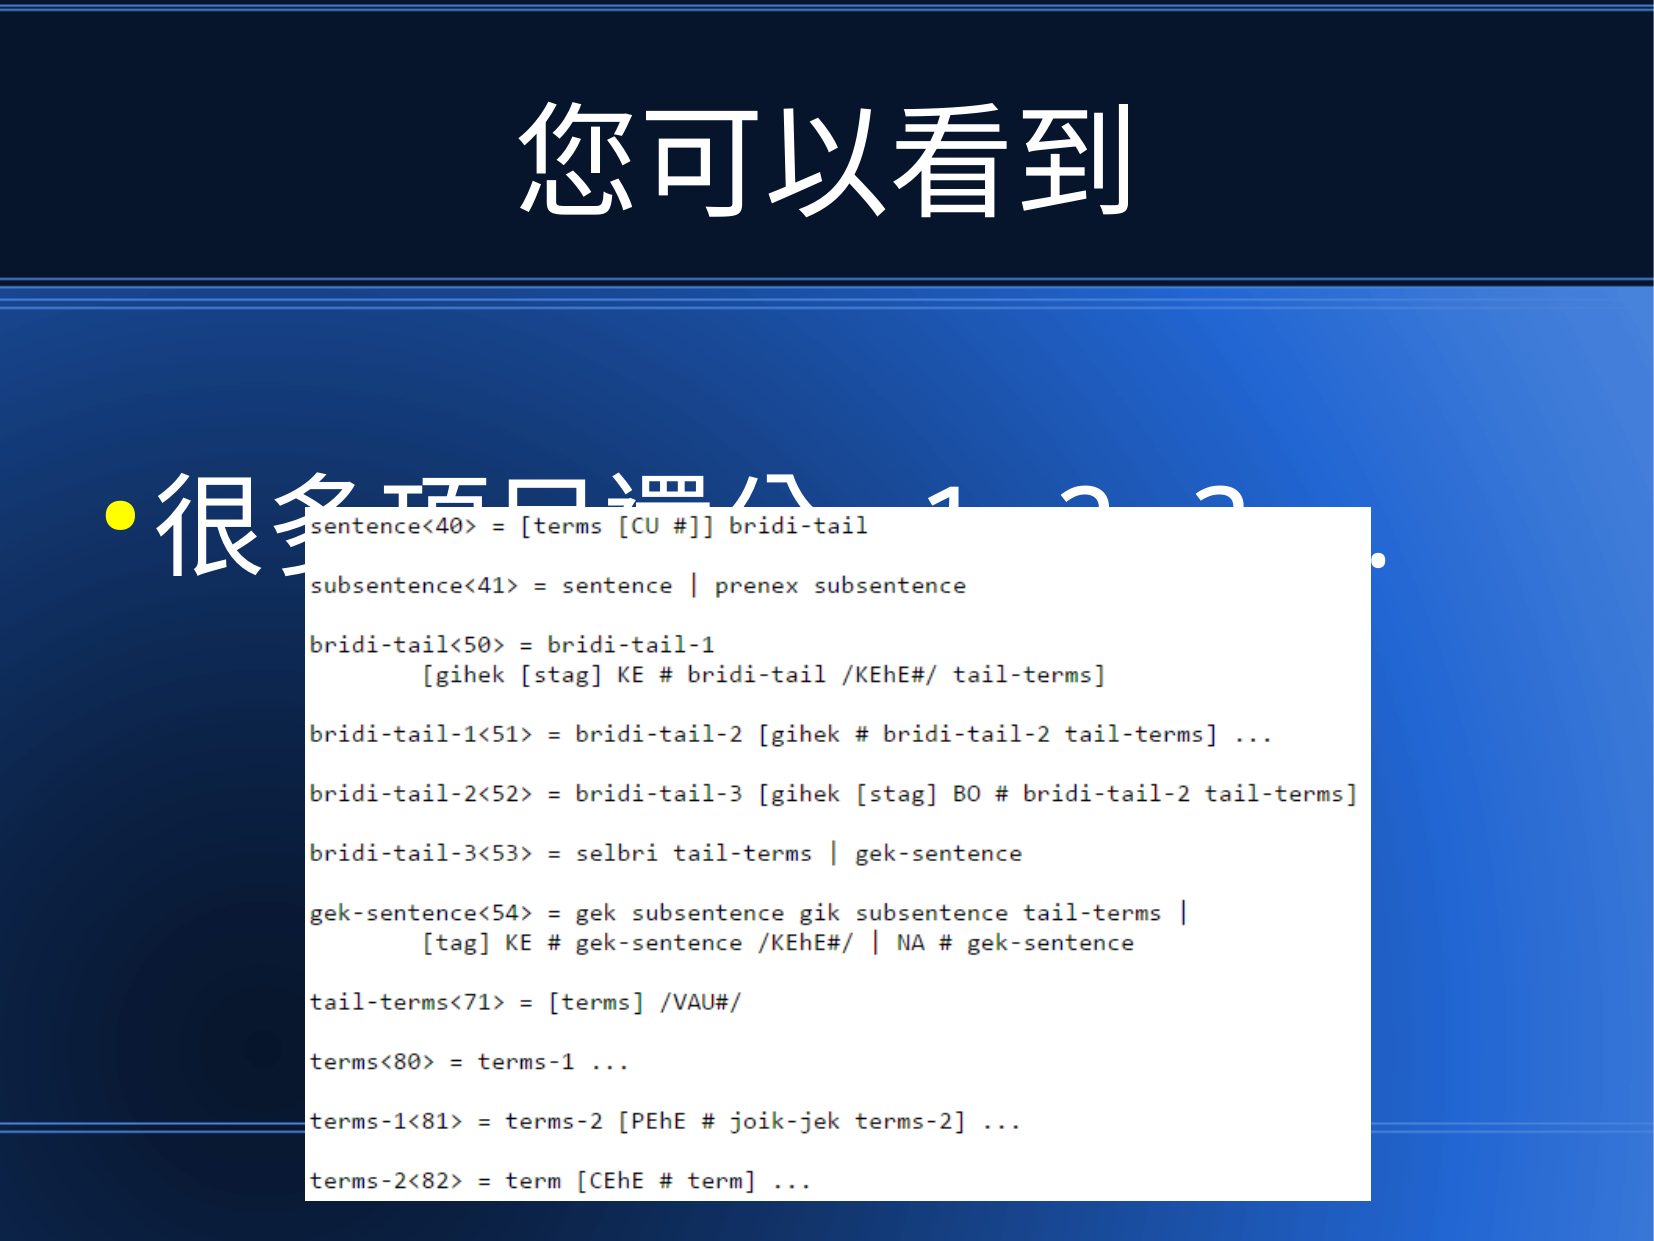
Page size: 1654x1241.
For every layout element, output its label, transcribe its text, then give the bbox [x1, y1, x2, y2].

list 很多項目還分 1,2,3,… [82, 355, 1571, 1241]
picture [305, 507, 1371, 1201]
picture [0, 0, 1654, 1241]
title 您可以看到 [82, 49, 1571, 257]
